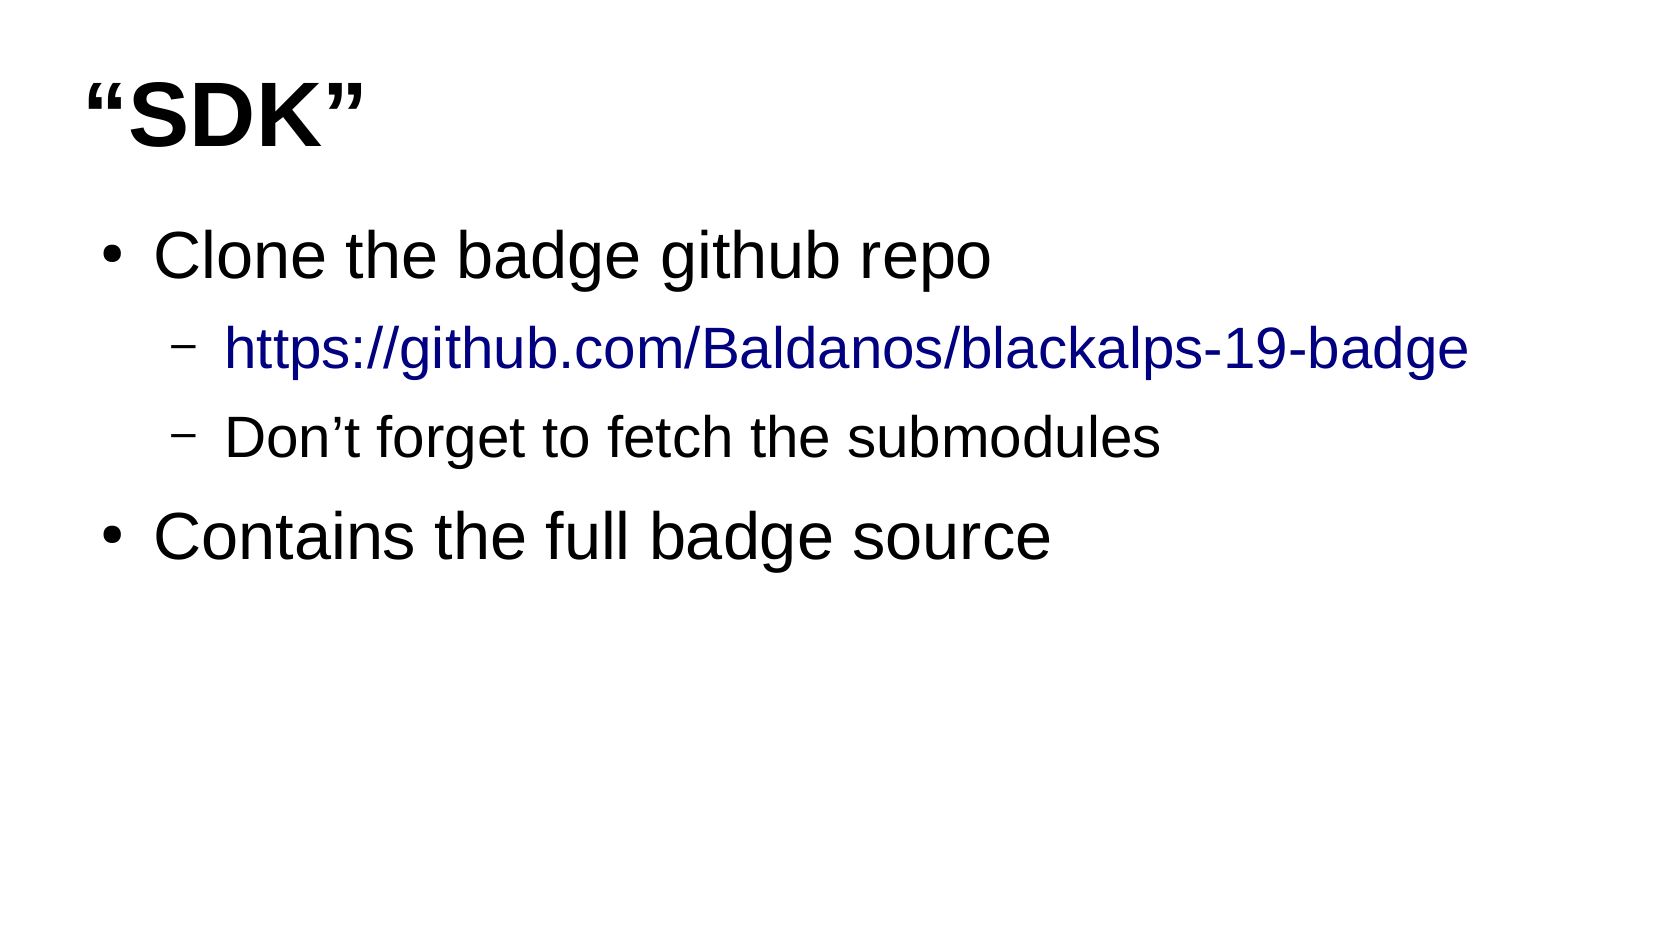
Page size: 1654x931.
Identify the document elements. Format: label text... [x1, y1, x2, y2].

title “SDK” [82, 37, 1571, 193]
list Clone the badge github repo https://github.com/Baldanos/blackalps-19-badge Don’t forget to fetch the submodules Contains the full badge source [82, 217, 1571, 758]
